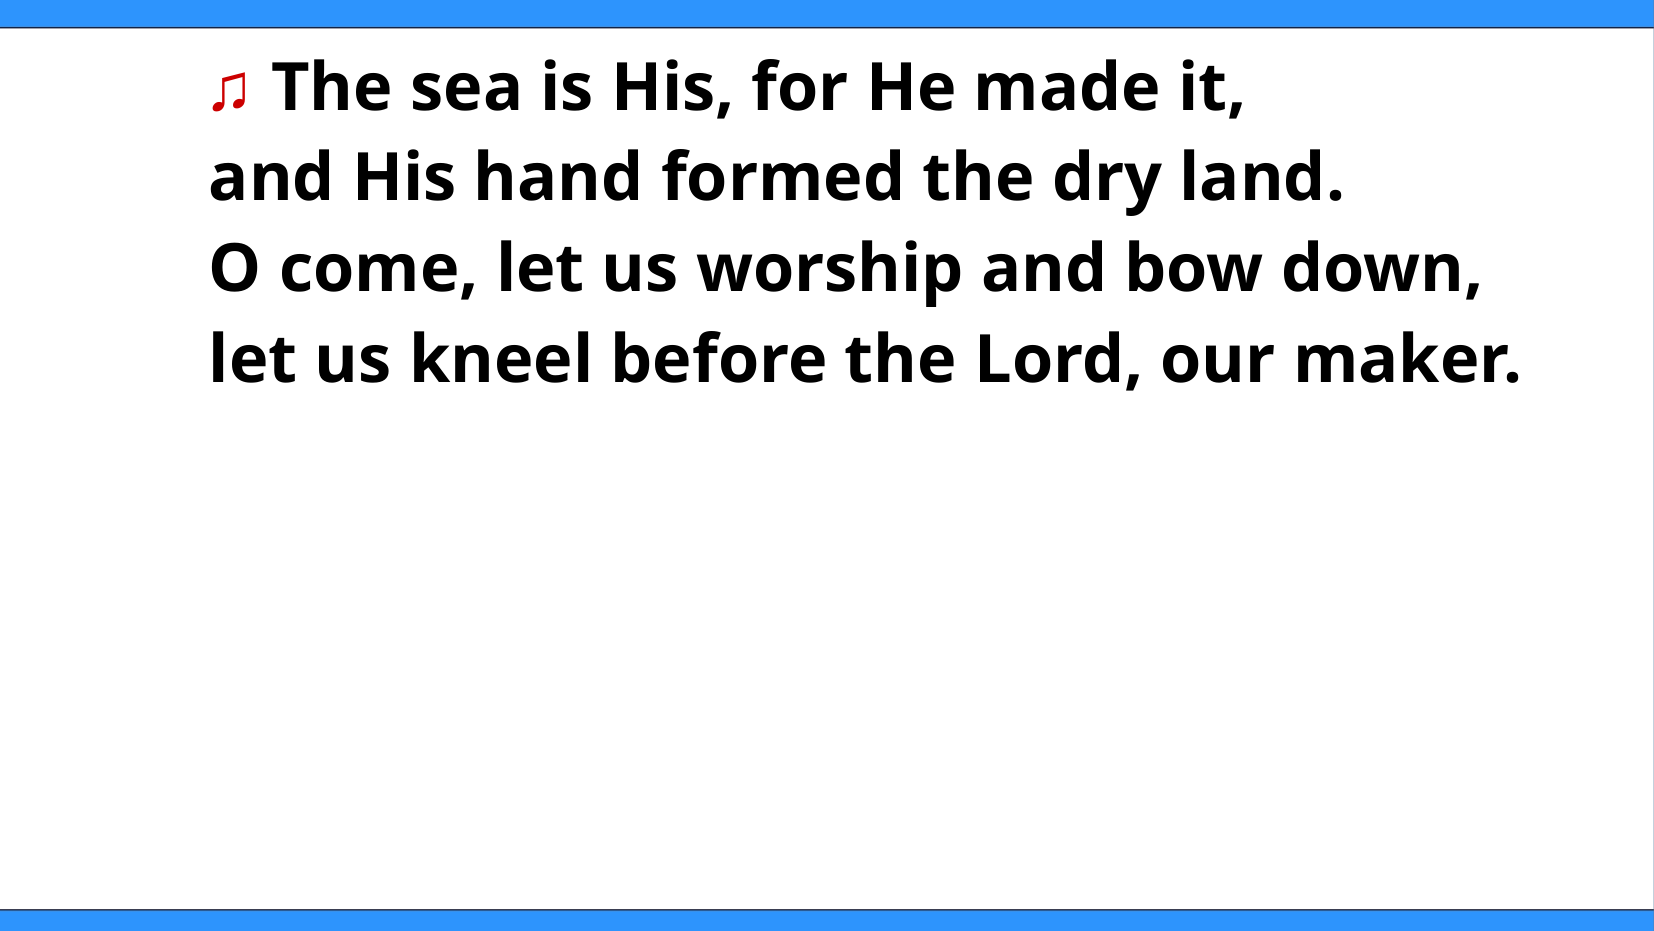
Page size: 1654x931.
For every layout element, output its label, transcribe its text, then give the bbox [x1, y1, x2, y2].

picture [0, 0, 1654, 931]
text_box ♫ The sea is His, for He made it, and His hand formed the dry land. O come, let us worship and bow down, let us kneel before the Lord, our maker. [87, 31, 1558, 451]
